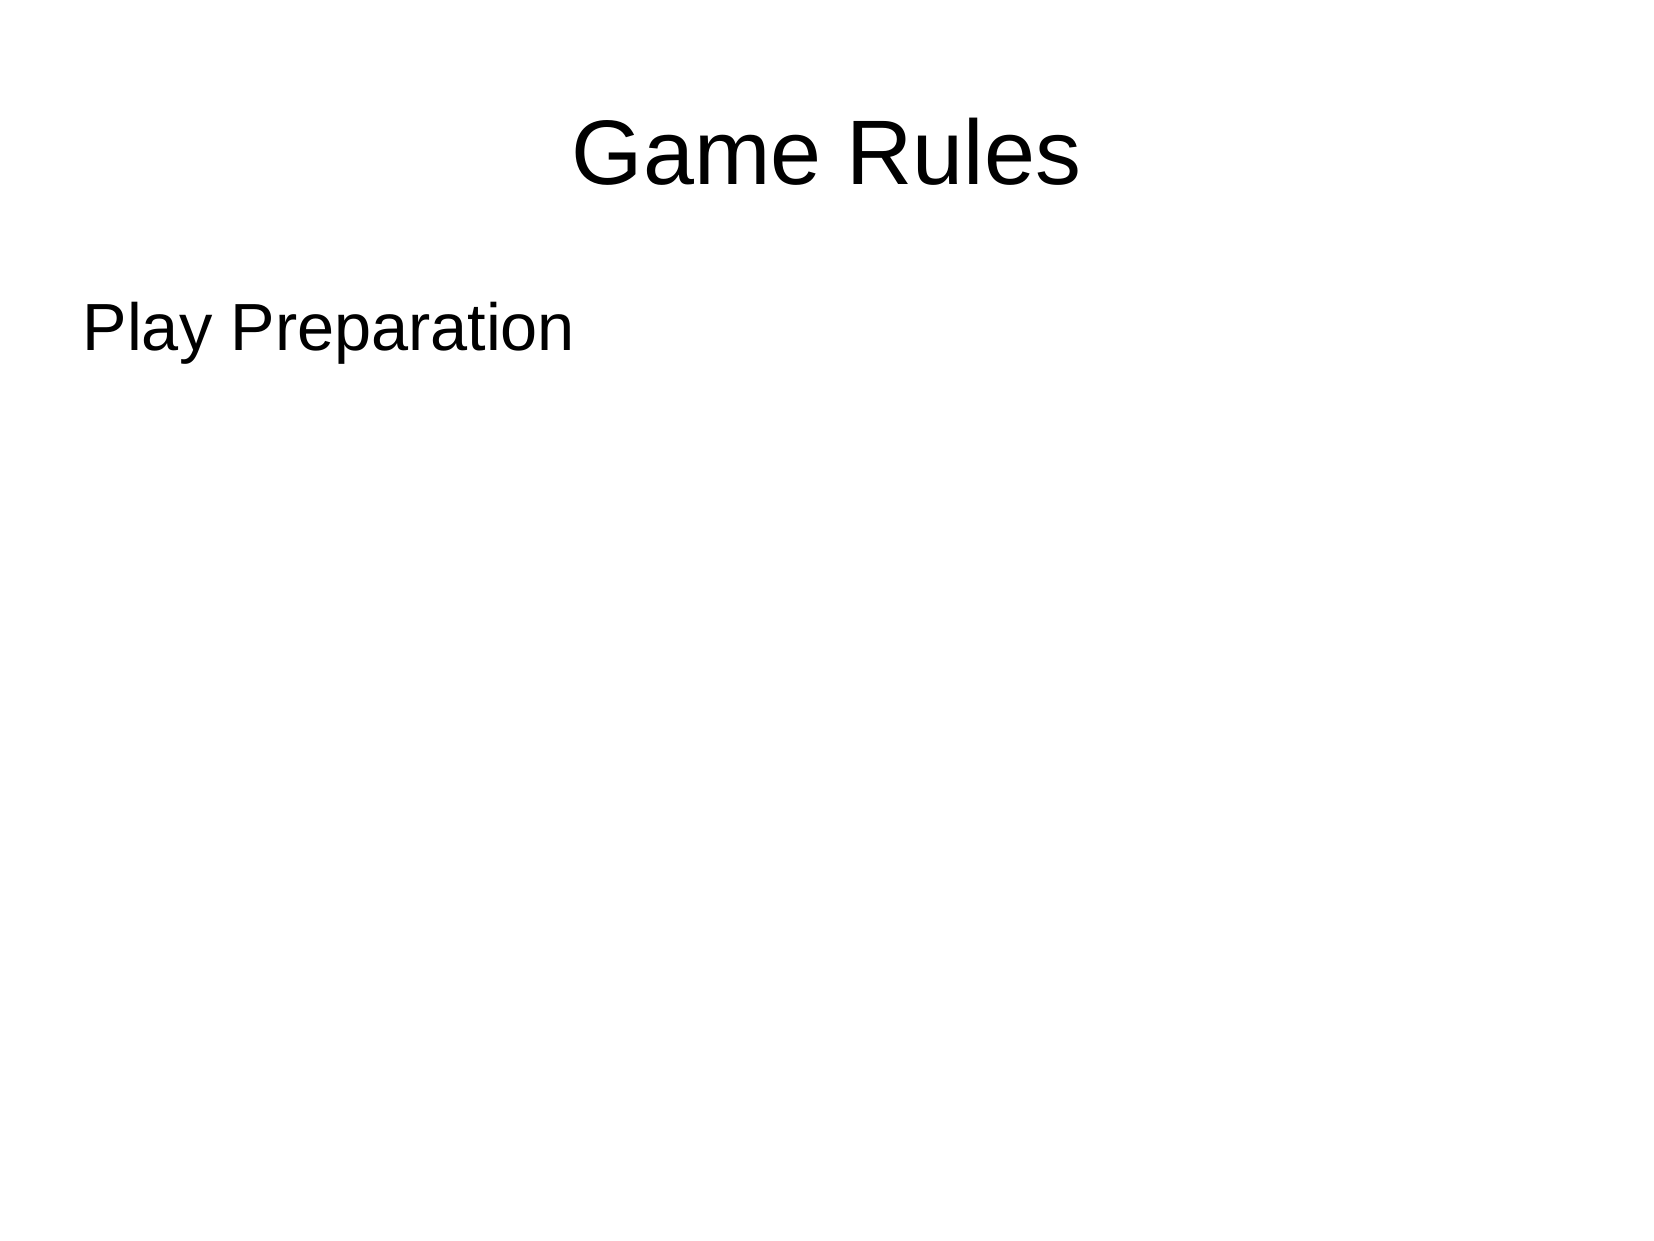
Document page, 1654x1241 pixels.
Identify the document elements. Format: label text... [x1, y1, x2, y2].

title Game Rules [82, 49, 1571, 257]
subtitle Play Preparation [82, 290, 1571, 1010]
